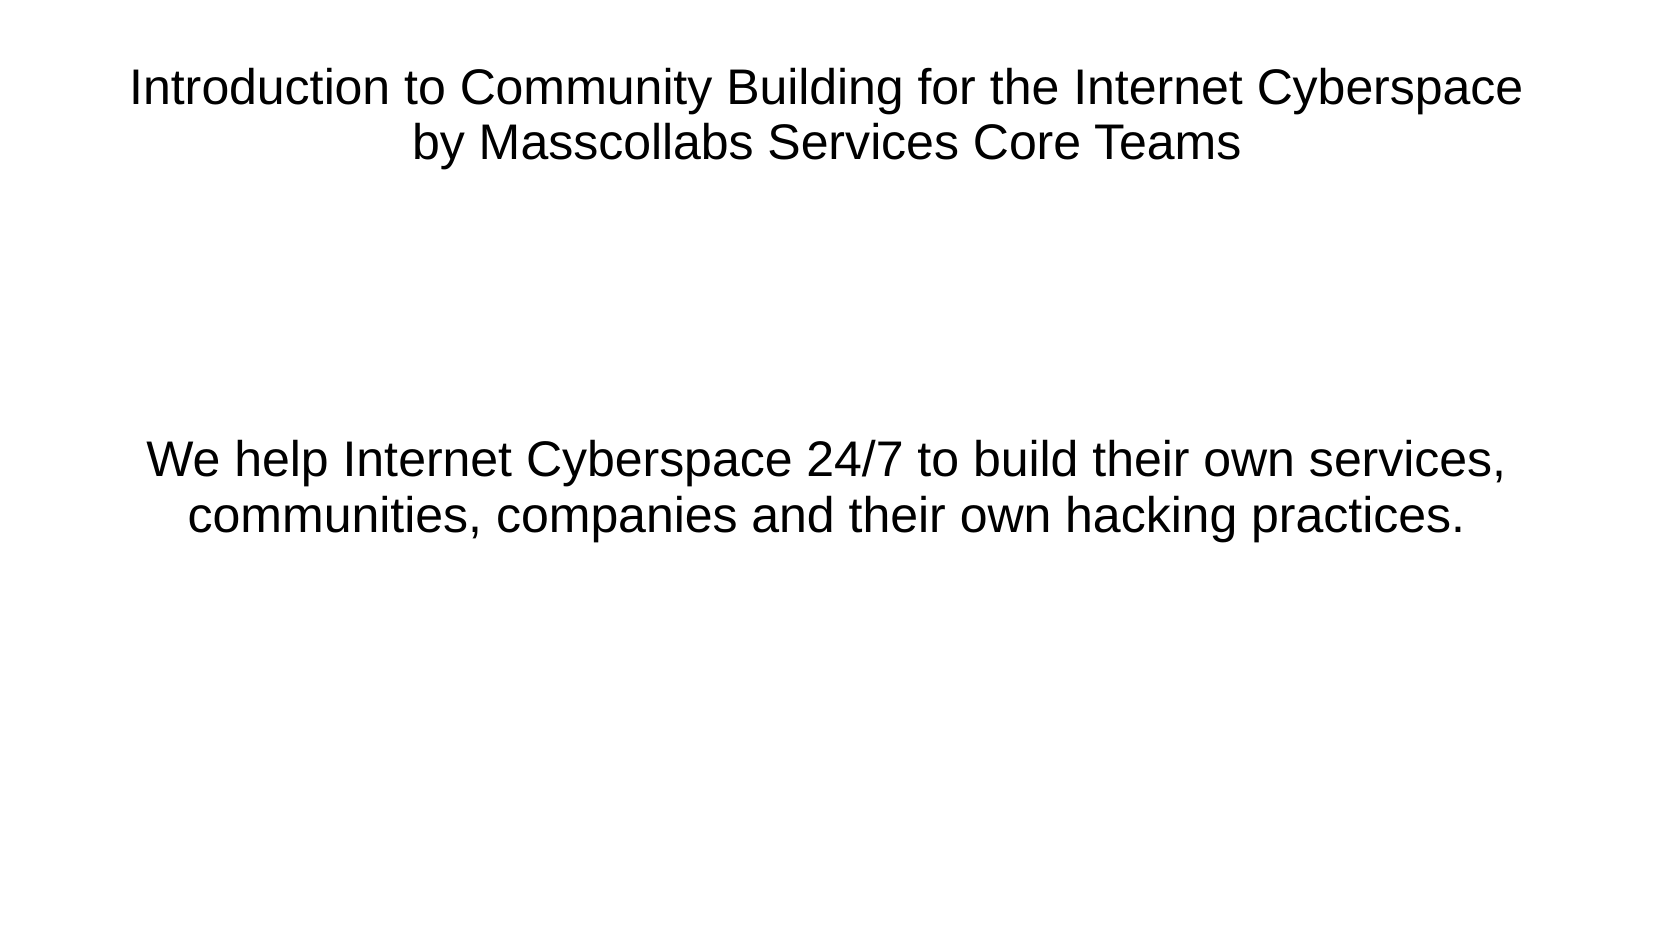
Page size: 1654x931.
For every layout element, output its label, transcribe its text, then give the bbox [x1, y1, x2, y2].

title Introduction to Community Building for the Internet Cyberspace by Masscollabs Services Core Teams [82, 37, 1571, 193]
subtitle We help Internet Cyberspace 24/7 to build their own services, communities, companies and their own hacking practices. [82, 217, 1571, 758]
